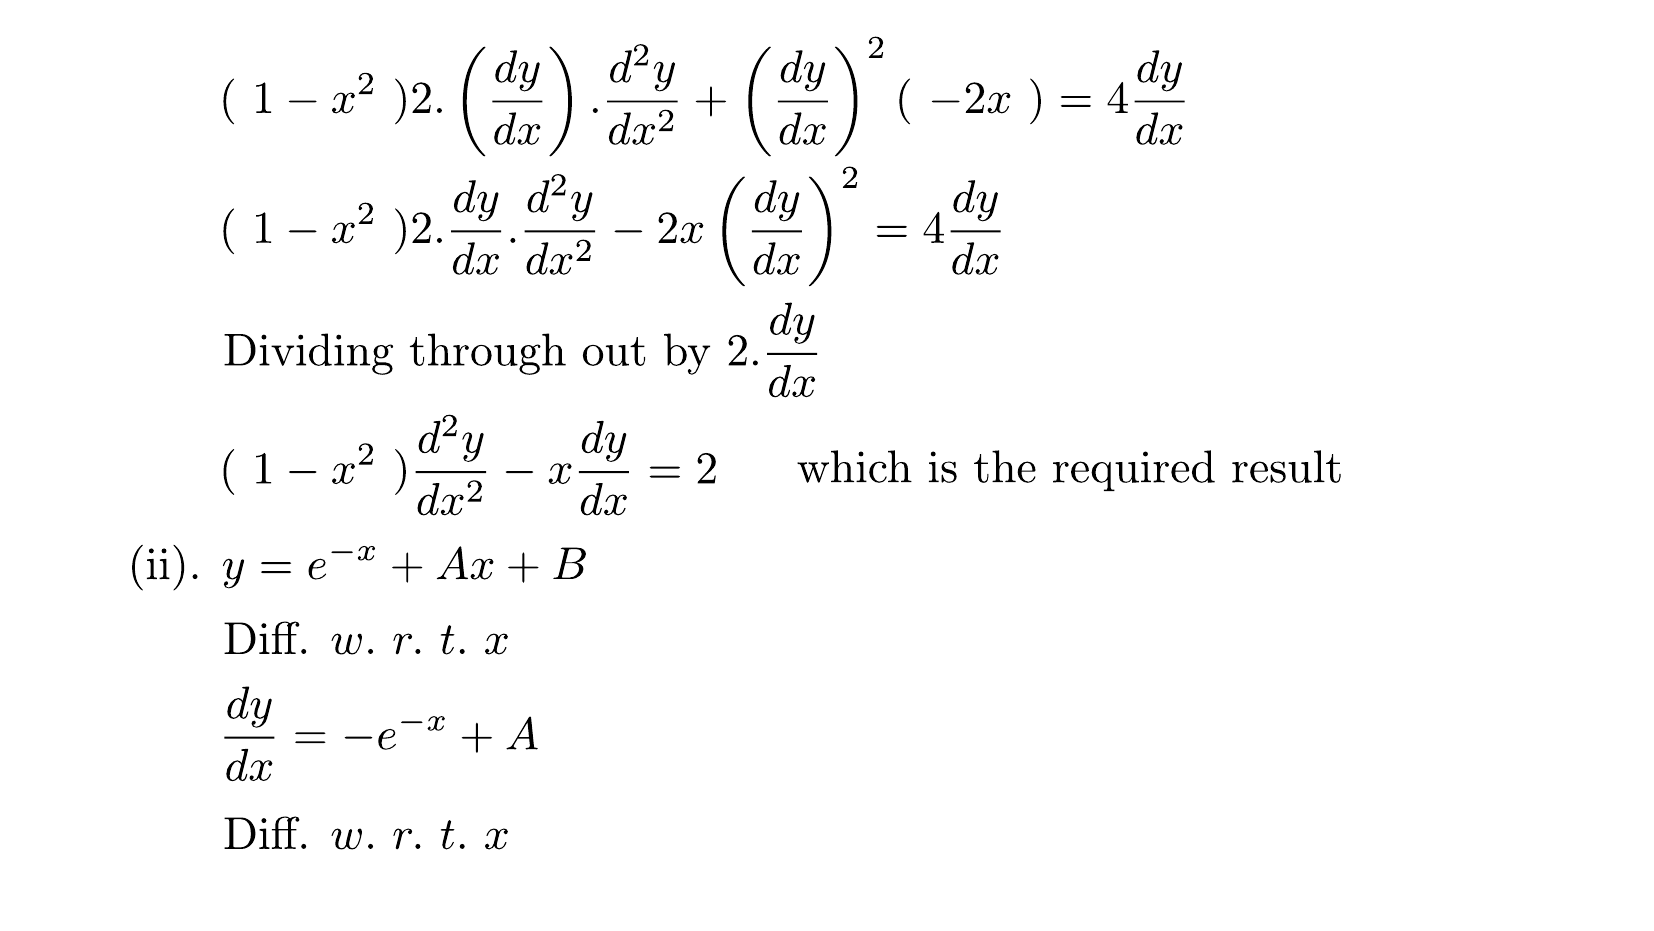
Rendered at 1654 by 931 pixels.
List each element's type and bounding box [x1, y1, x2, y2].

text_box [271, 816, 300, 849]
text_box [129, 544, 586, 591]
text_box [224, 621, 508, 655]
text_box [224, 817, 256, 849]
text_box [259, 828, 270, 849]
text_box [221, 36, 1185, 157]
subtitle [47, 33, 1607, 896]
text_box [485, 828, 508, 850]
text_box [224, 686, 538, 782]
text_box [797, 450, 1341, 492]
text_box [393, 828, 413, 850]
text_box [331, 828, 362, 850]
text_box [221, 166, 1001, 287]
text_box [440, 820, 455, 850]
text_box [224, 302, 818, 398]
text_box [221, 414, 716, 516]
